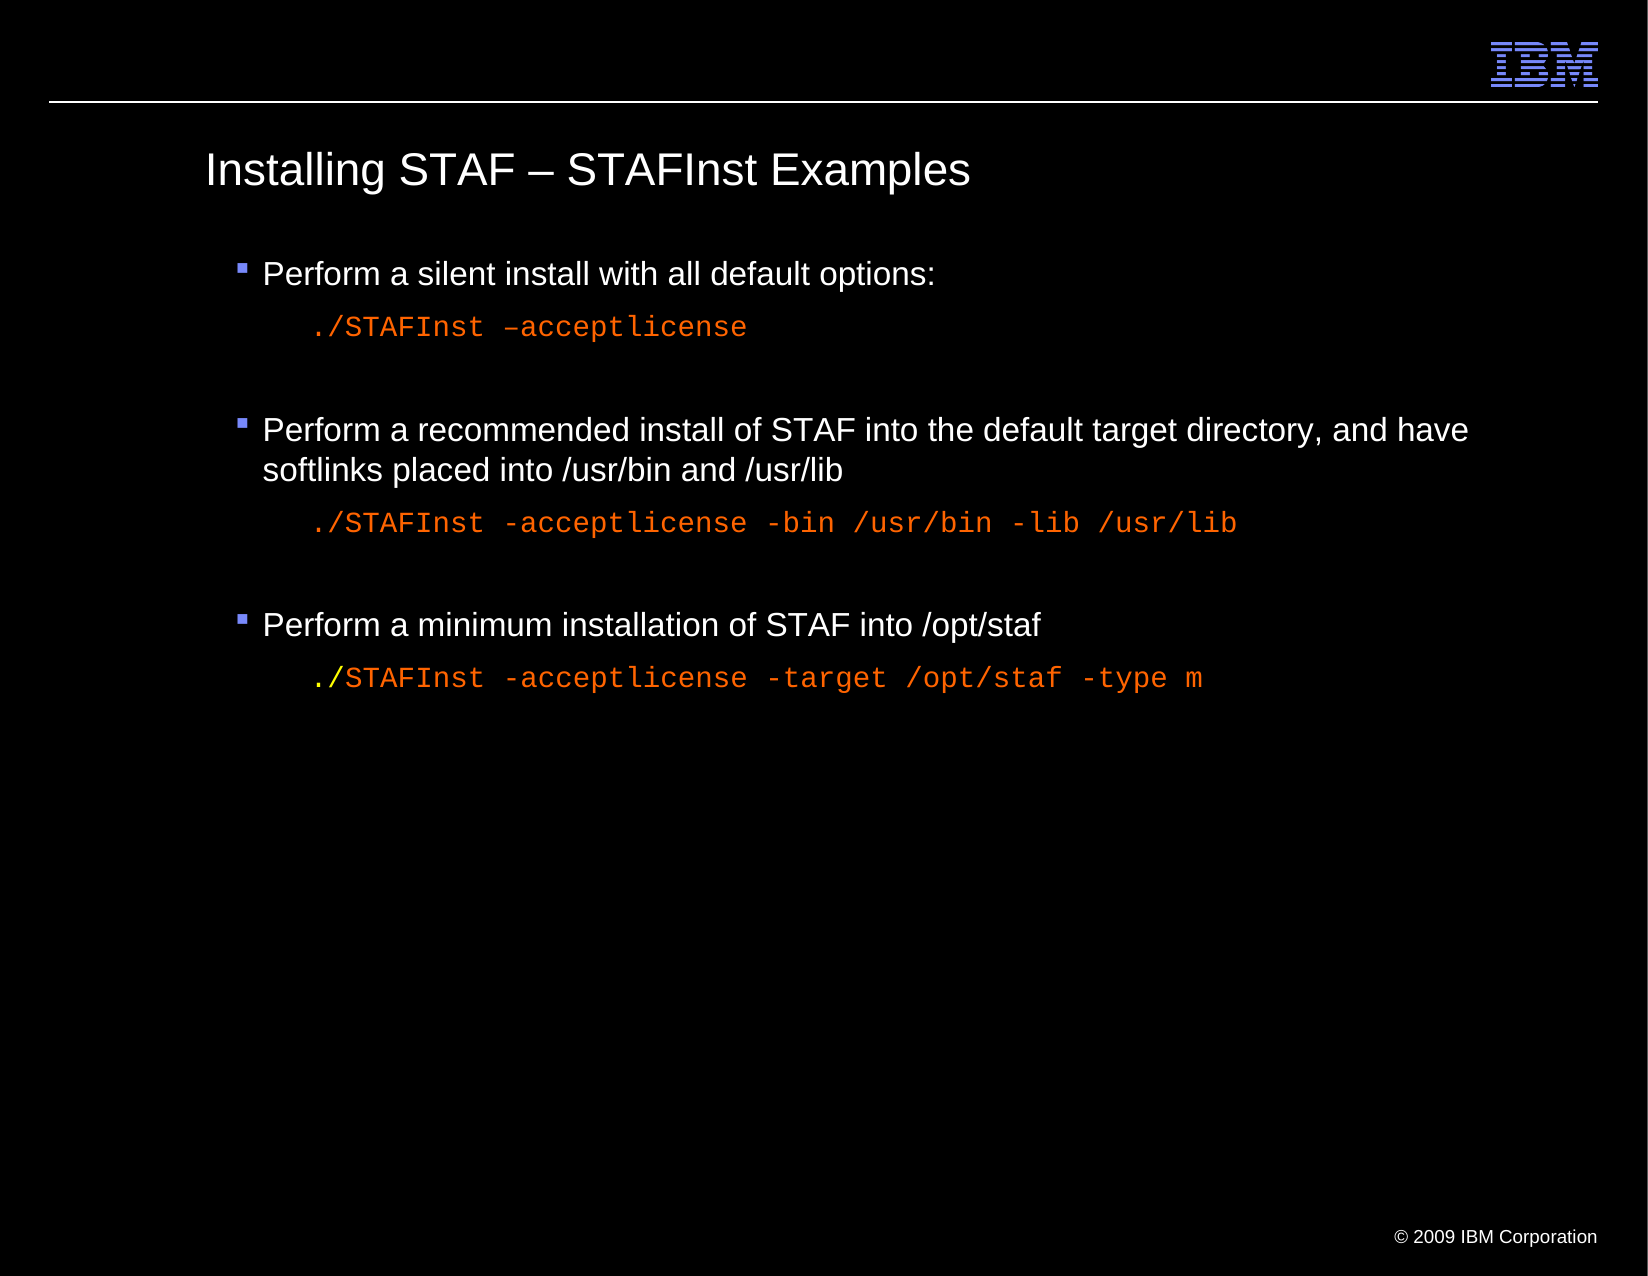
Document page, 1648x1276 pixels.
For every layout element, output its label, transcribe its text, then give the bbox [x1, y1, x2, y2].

picture [1491, 42, 1598, 87]
title Installing STAF – STAFInst Examples [188, 137, 1648, 231]
text_box Perform a silent install with all default options: ./STAFInst –acceptlicense Perform a recommended install of STAF into the default target directory, and have softlinks placed into /usr/bin and /usr/lib ./STAFInst -acceptlicense -bin /usr/bin -lib /usr/lib Perform a minimum installation of STAF into /opt/staf ./STAFInst -acceptlicense -target /opt/staf -type m [235, 252, 1599, 744]
